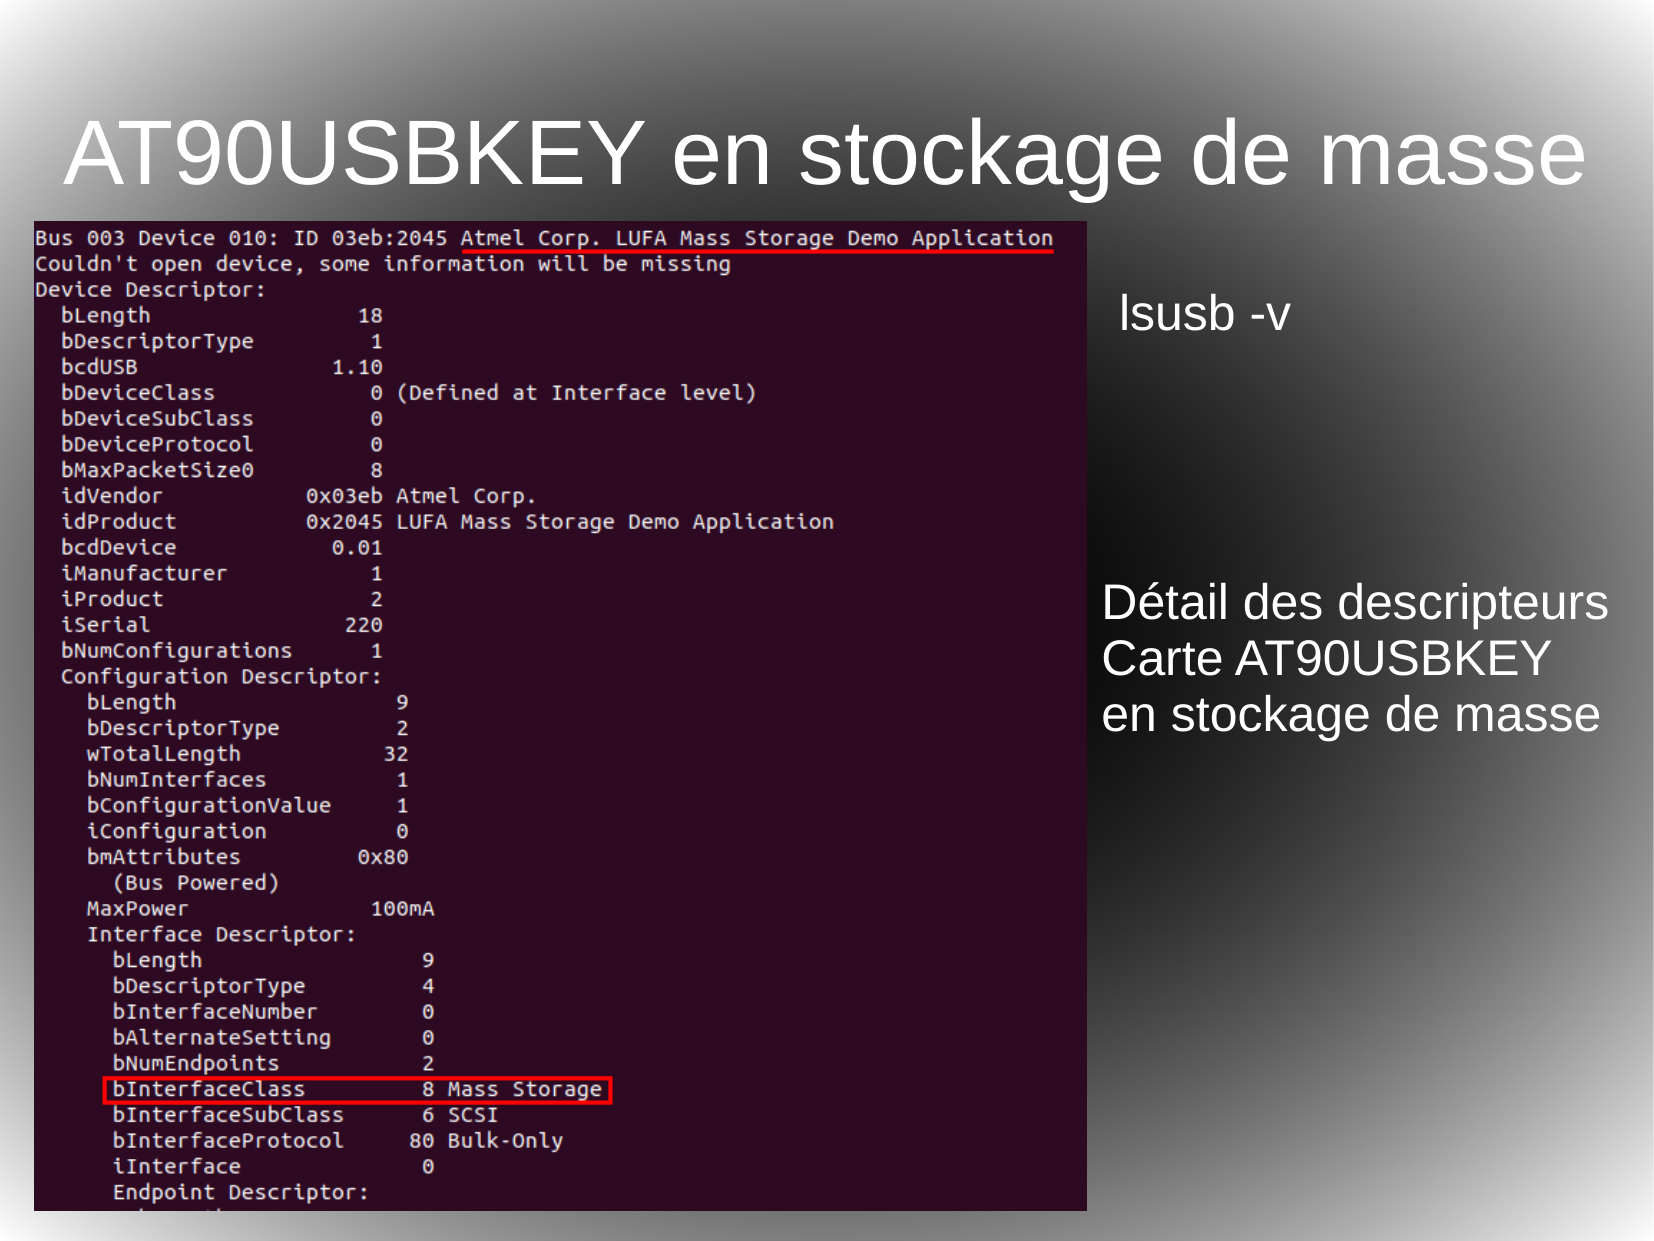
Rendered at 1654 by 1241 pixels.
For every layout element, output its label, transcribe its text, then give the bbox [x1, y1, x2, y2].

picture [0, 0, 1654, 1241]
text_box Détail des descripteurs Carte AT90USBKEY en stockage de masse [1086, 566, 1633, 861]
title AT90USBKEY en stockage de masse [59, 49, 1595, 257]
text_box lsusb -v [1104, 277, 1353, 355]
